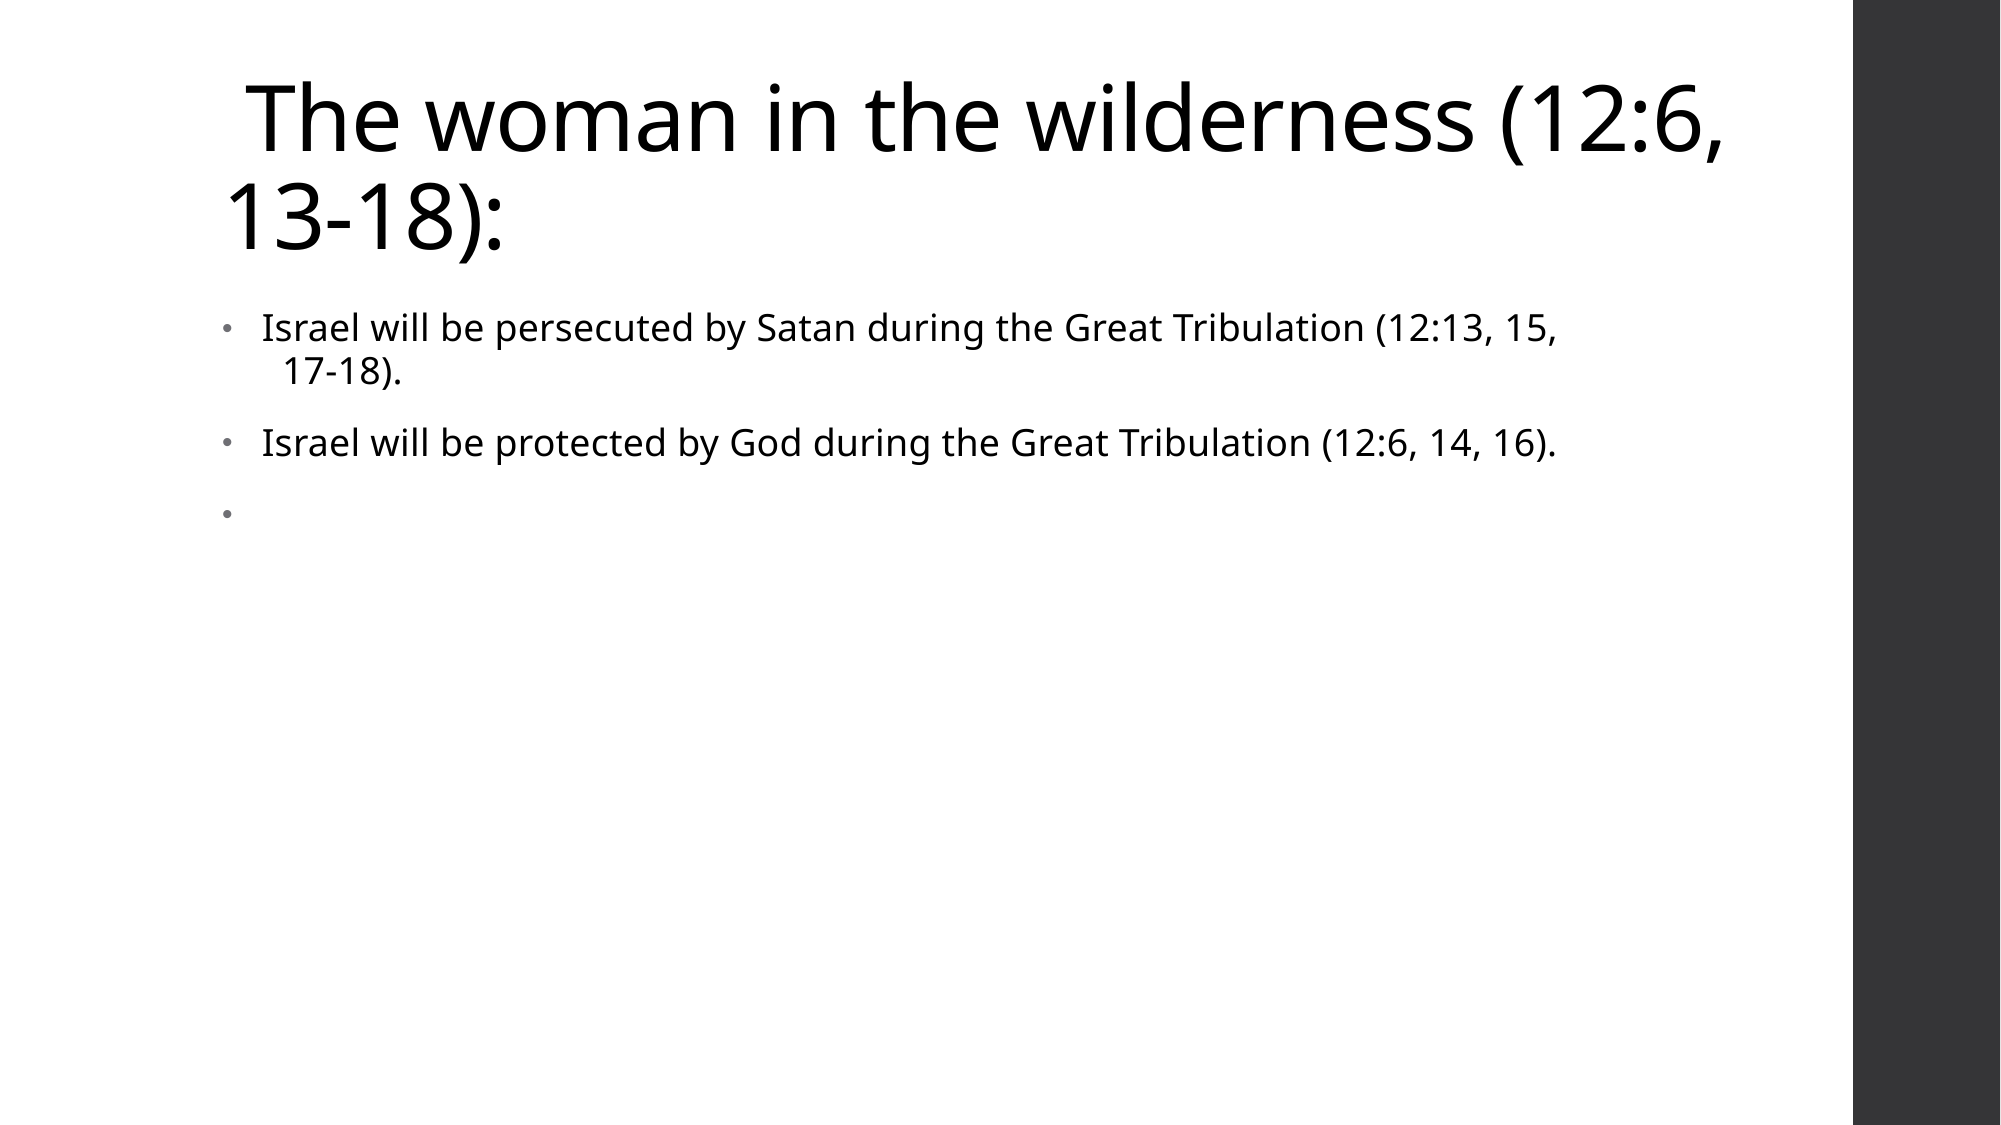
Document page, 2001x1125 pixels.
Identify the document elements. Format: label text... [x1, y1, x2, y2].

list Israel will be persecuted by Satan during the Great Tribulation (12:13, 15, 17-18). Israel will be protected by God during the Great Tribulation (12:6, 14, 16). [206, 299, 1617, 1014]
title The woman in the wilderness (12:6, 13-18): [206, 60, 1797, 278]
